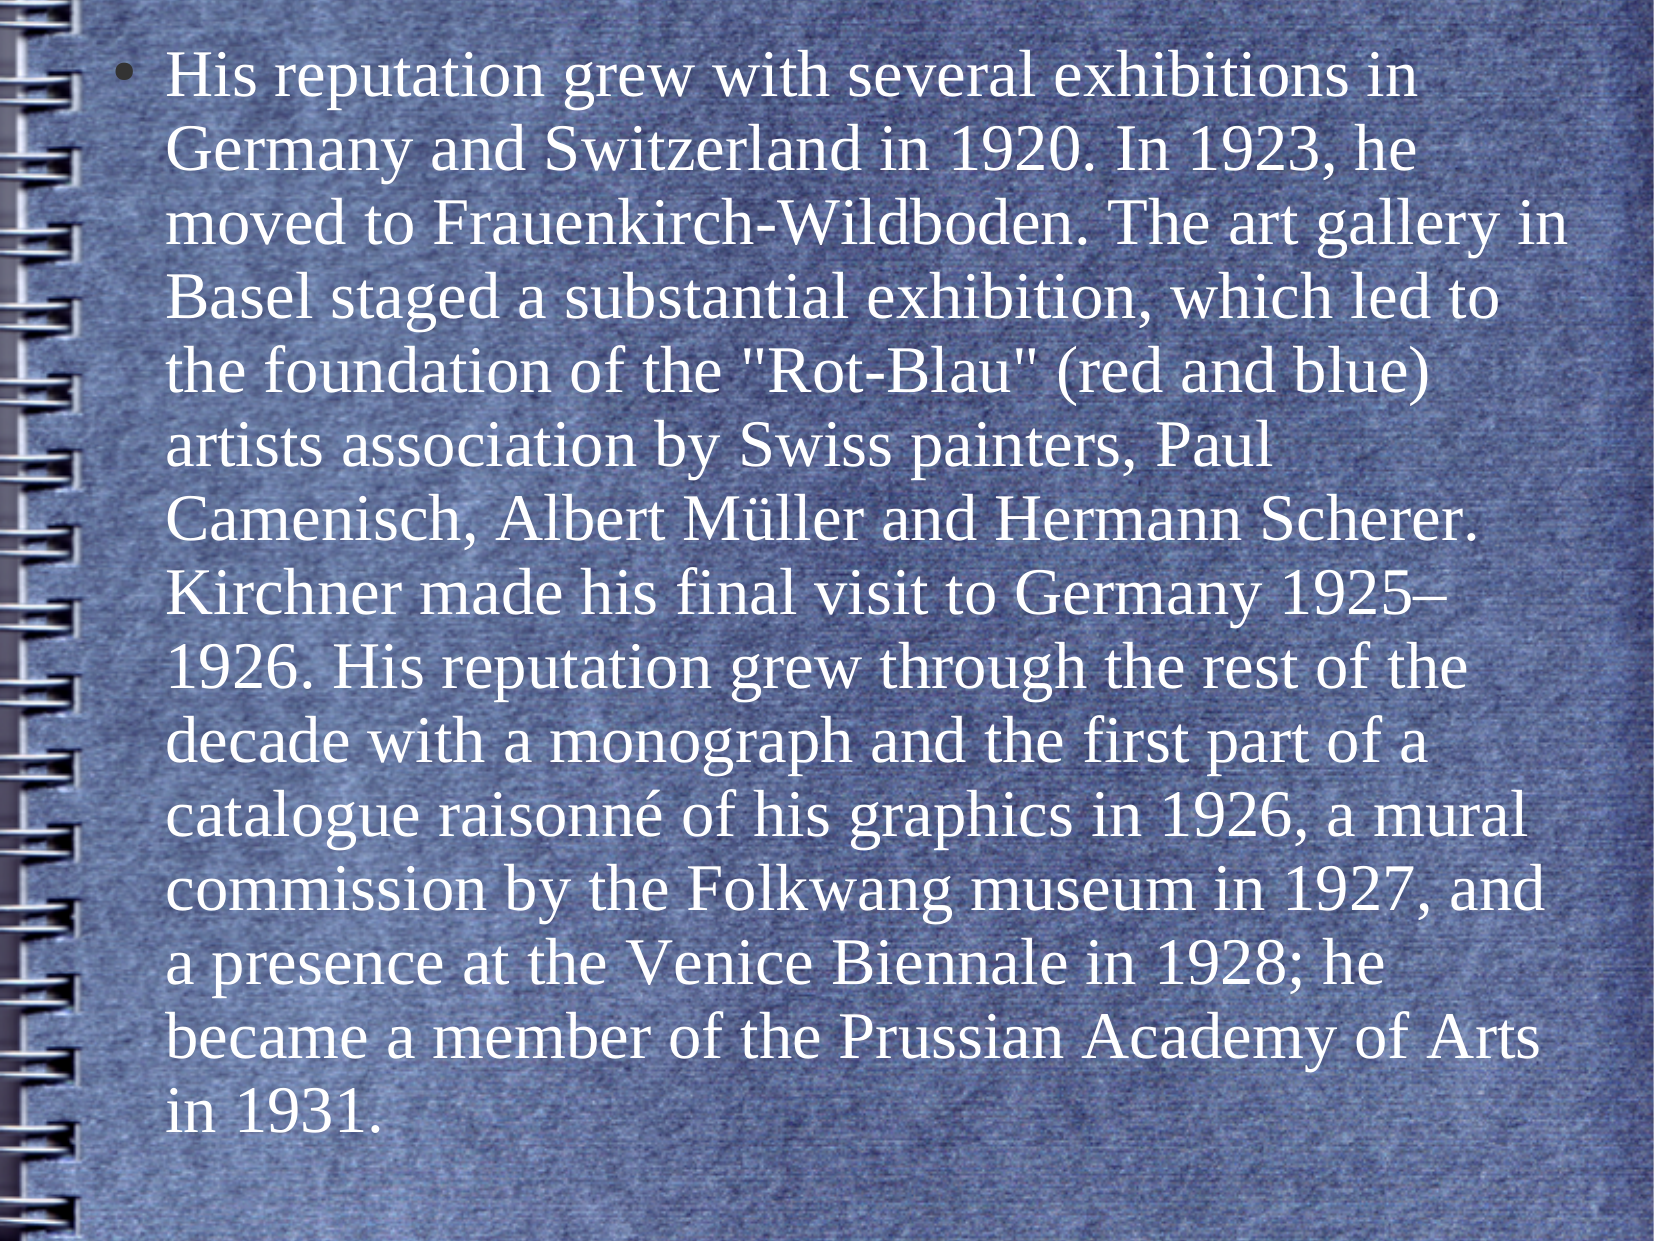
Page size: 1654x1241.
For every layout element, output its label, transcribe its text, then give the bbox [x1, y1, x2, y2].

list His reputation grew with several exhibitions in Germany and Switzerland in 1920. In 1923, he moved to Frauenkirch-Wildboden. The art gallery in Basel staged a substantial exhibition, which led to the foundation of the "Rot-Blau" (red and blue) artists association by Swiss painters, Paul Camenisch, Albert Müller and Hermann Scherer. Kirchner made his final visit to Germany 1925–1926. His reputation grew through the rest of the decade with a monograph and the first part of a catalogue raisonné of his graphics in 1926, a mural commission by the Folkwang museum in 1927, and a presence at the Venice Biennale in 1928; he became a member of the Prussian Academy of Arts in 1931. [94, 36, 1583, 1241]
picture [0, 0, 1654, 1241]
